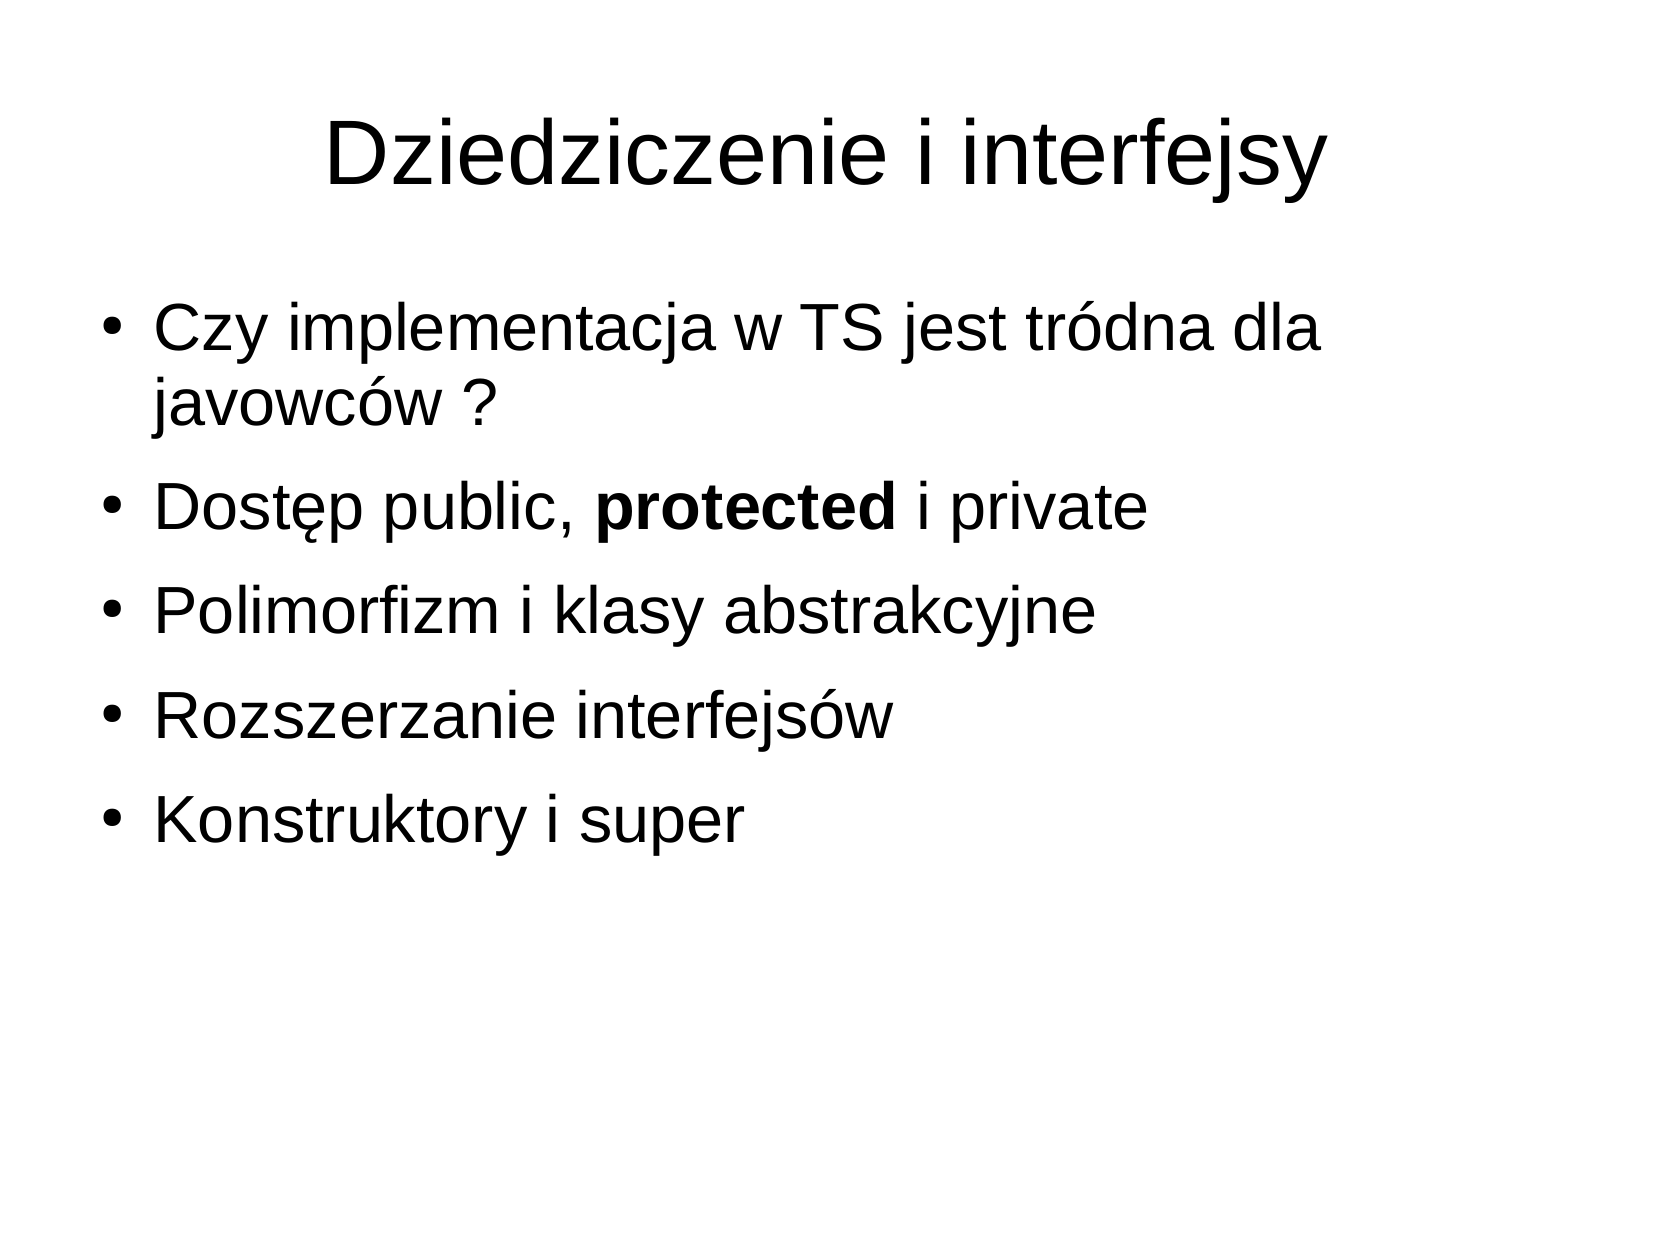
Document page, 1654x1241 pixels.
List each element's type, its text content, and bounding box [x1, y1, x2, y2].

list Czy implementacja w TS jest tródna dla javowców ? Dostęp public, protected i private Polimorfizm i klasy abstrakcyjne Rozszerzanie interfejsów Konstruktory i super [82, 290, 1571, 1010]
title Dziedziczenie i interfejsy [82, 49, 1571, 257]
